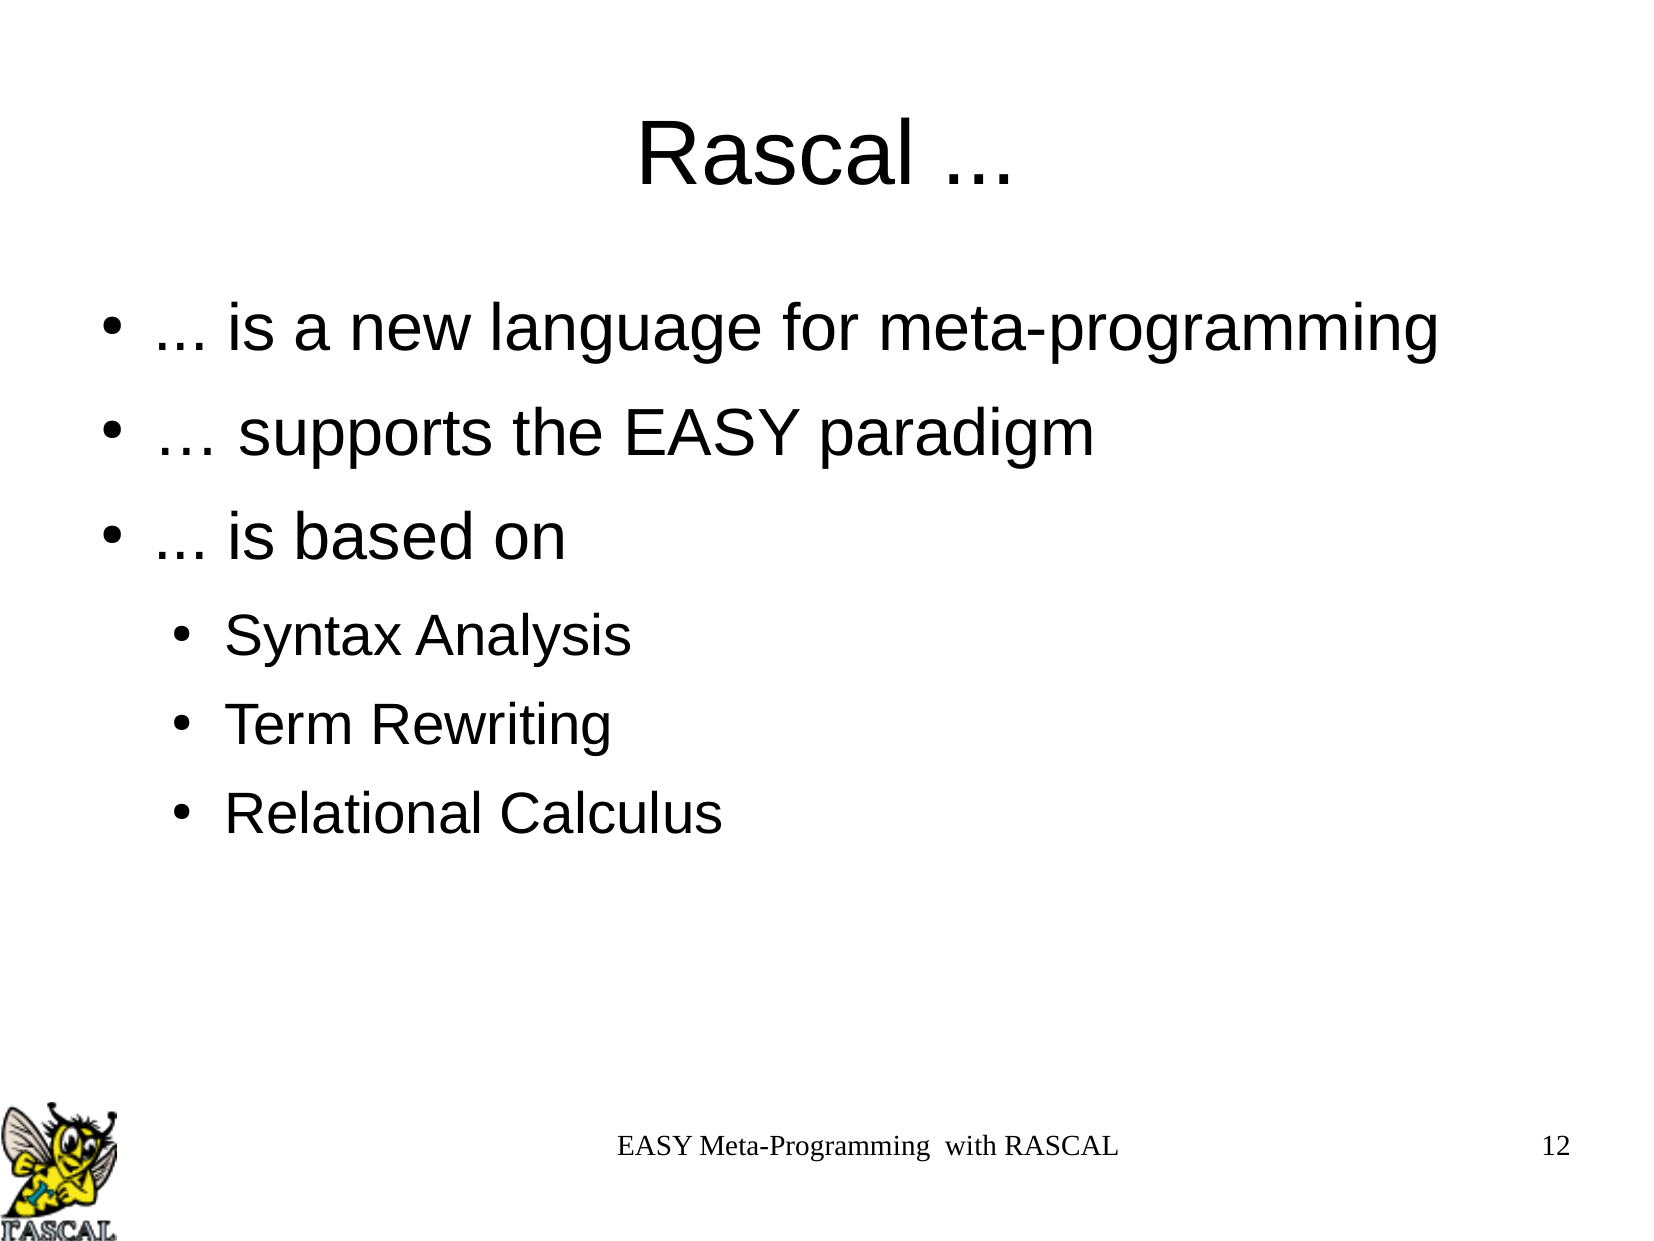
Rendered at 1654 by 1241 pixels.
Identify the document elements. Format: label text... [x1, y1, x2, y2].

title Rascal ... [82, 49, 1571, 257]
list ... is a new language for meta-programming … supports the EASY paradigm ... is based on Syntax Analysis Term Rewriting Relational Calculus [82, 290, 1571, 1109]
picture [0, 1102, 117, 1241]
